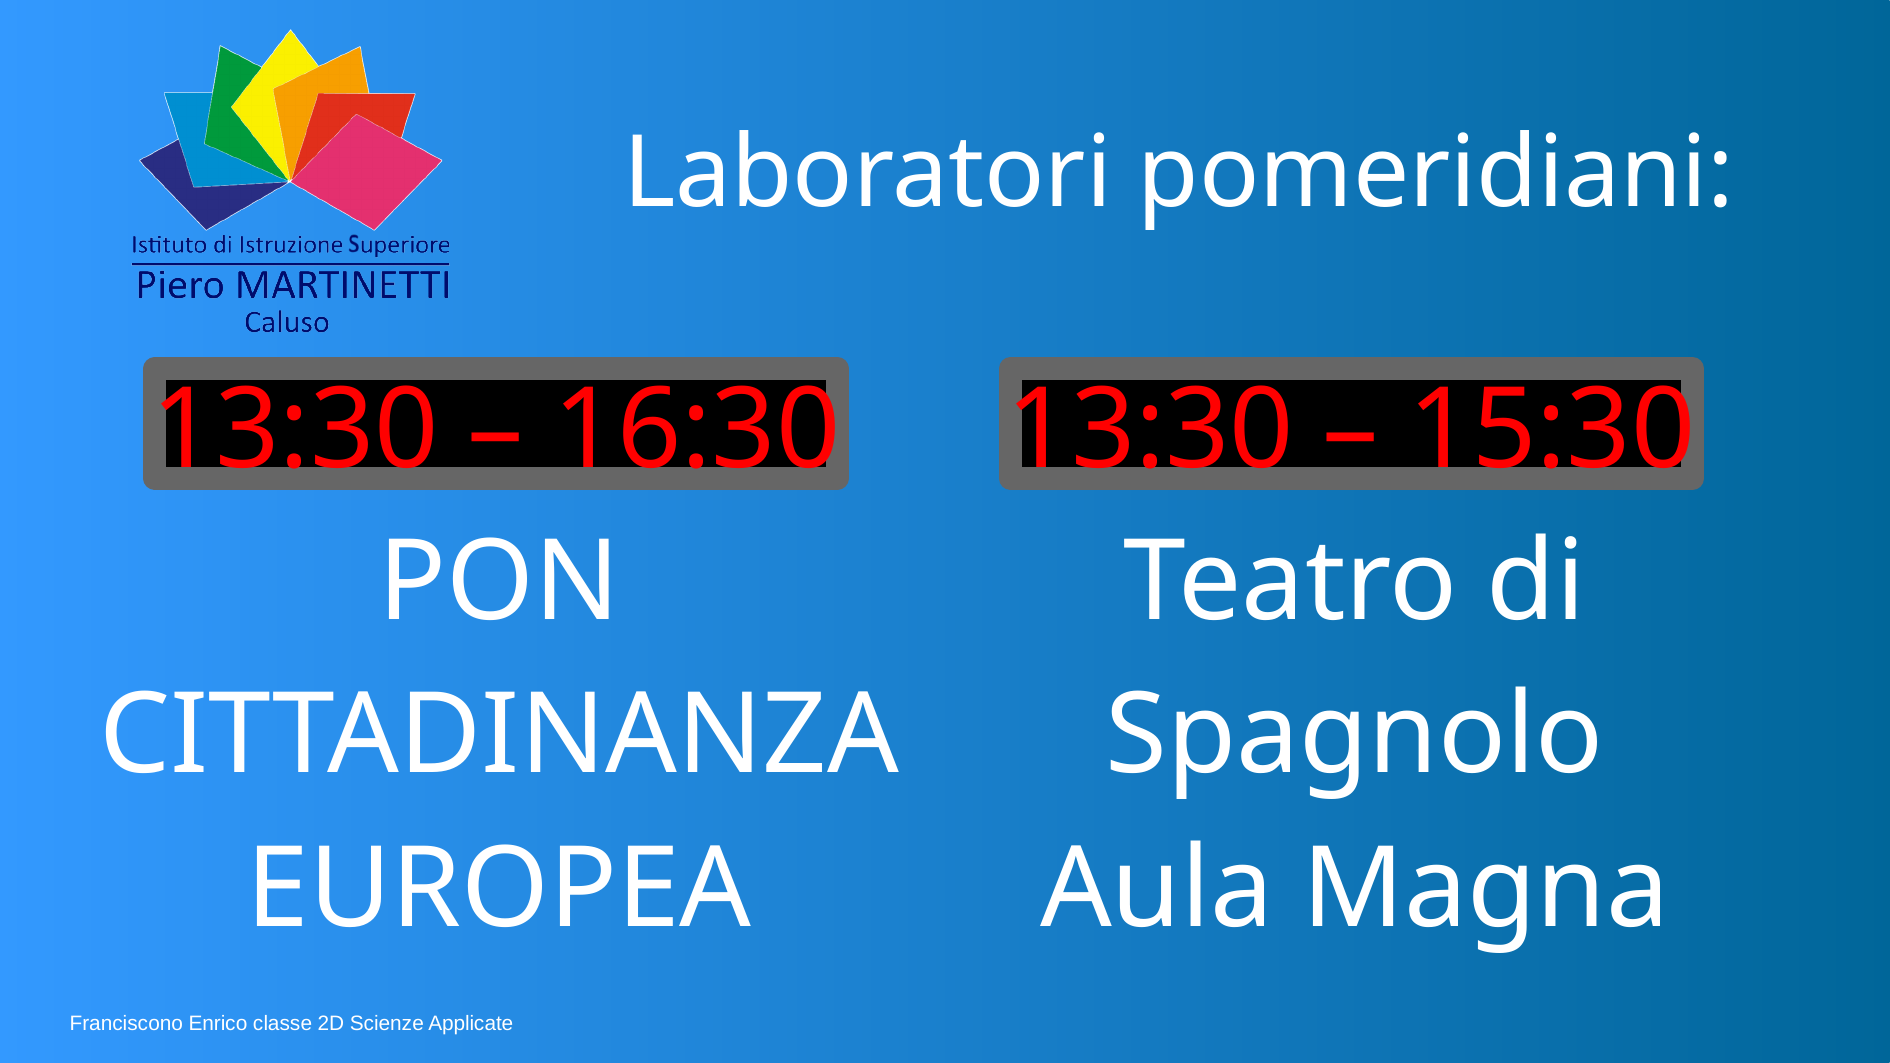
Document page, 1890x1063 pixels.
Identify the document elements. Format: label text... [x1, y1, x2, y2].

text_box PON CITTADINANZA EUROPEA [0, 491, 607, 1042]
text_box Franciscono Enrico classe 2D Scienze Applicate [54, 1004, 628, 1063]
text_box 13:30 – 15:30 [1010, 368, 1693, 479]
text_box Teatro di Spagnolo Aula Magna [607, 491, 1890, 1042]
text_box 13:30 – 16:30 [154, 368, 838, 479]
text_box Laboratori pomeridiani: [591, 91, 1861, 338]
picture [0, 23, 591, 355]
